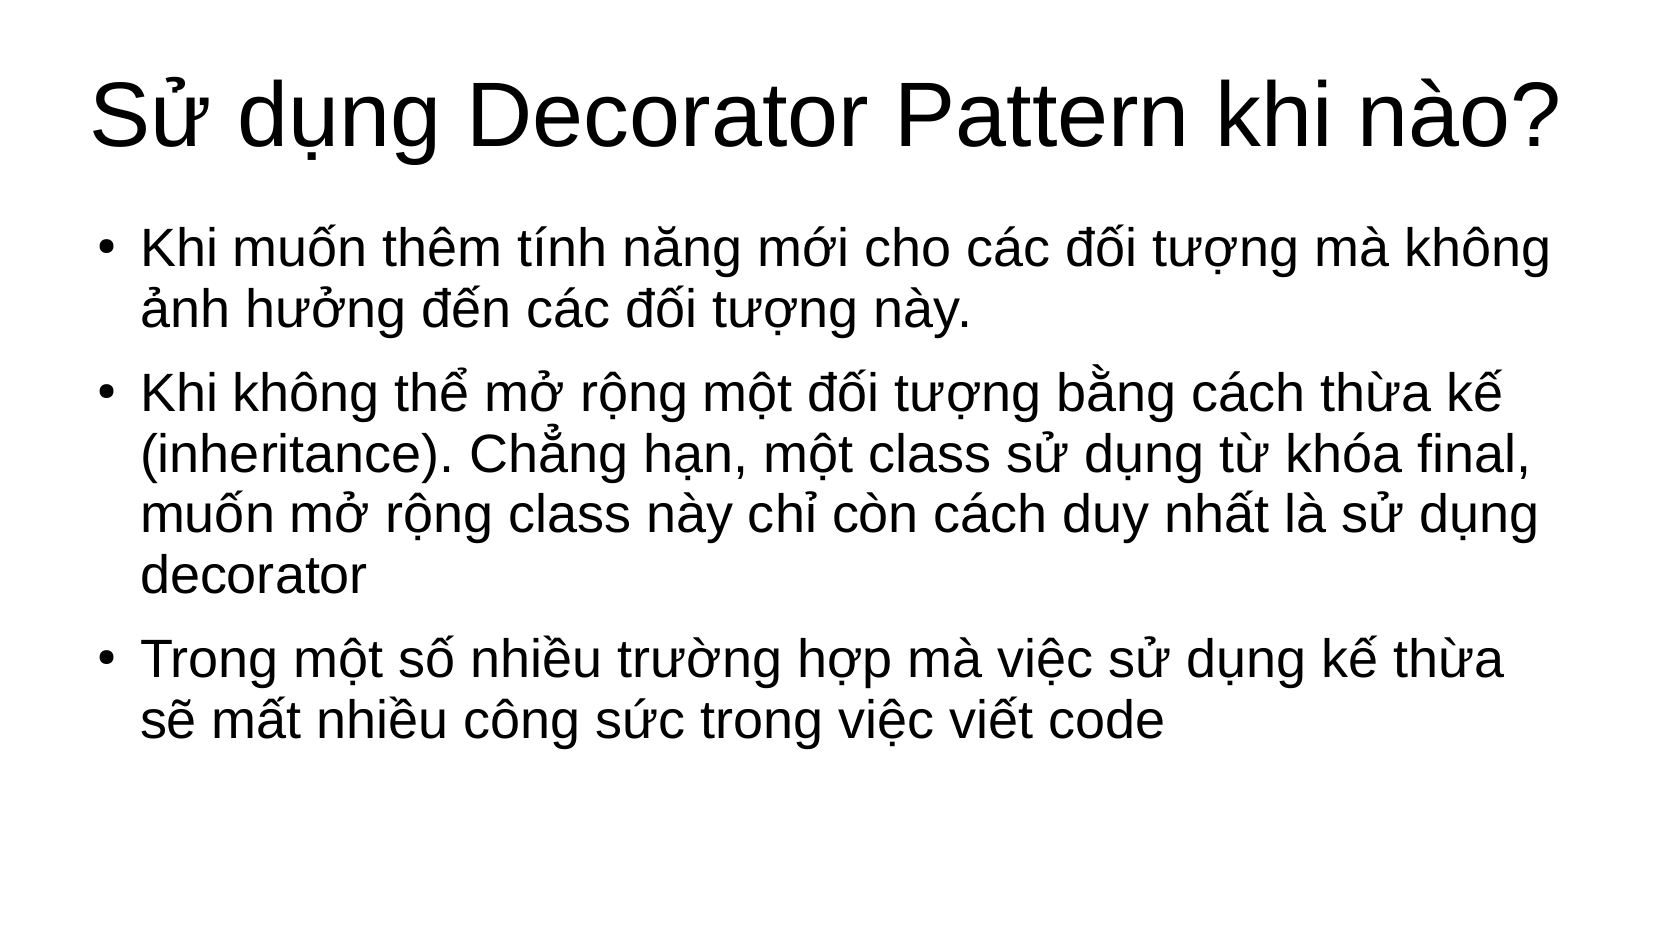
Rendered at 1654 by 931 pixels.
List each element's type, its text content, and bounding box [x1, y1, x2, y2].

title Sử dụng Decorator Pattern khi nào? [82, 37, 1571, 193]
list Khi muốn thêm tính năng mới cho các đối tượng mà không ảnh hưởng đến các đối tượng này. Khi không thể mở rộng một đối tượng bằng cách thừa kế (inheritance). Chẳng hạn, một class sử dụng từ khóa final, muốn mở rộng class này chỉ còn cách duy nhất là sử dụng decorator Trong một số nhiều trường hợp mà việc sử dụng kế thừa sẽ mất nhiều công sức trong việc viết code [82, 217, 1571, 758]
